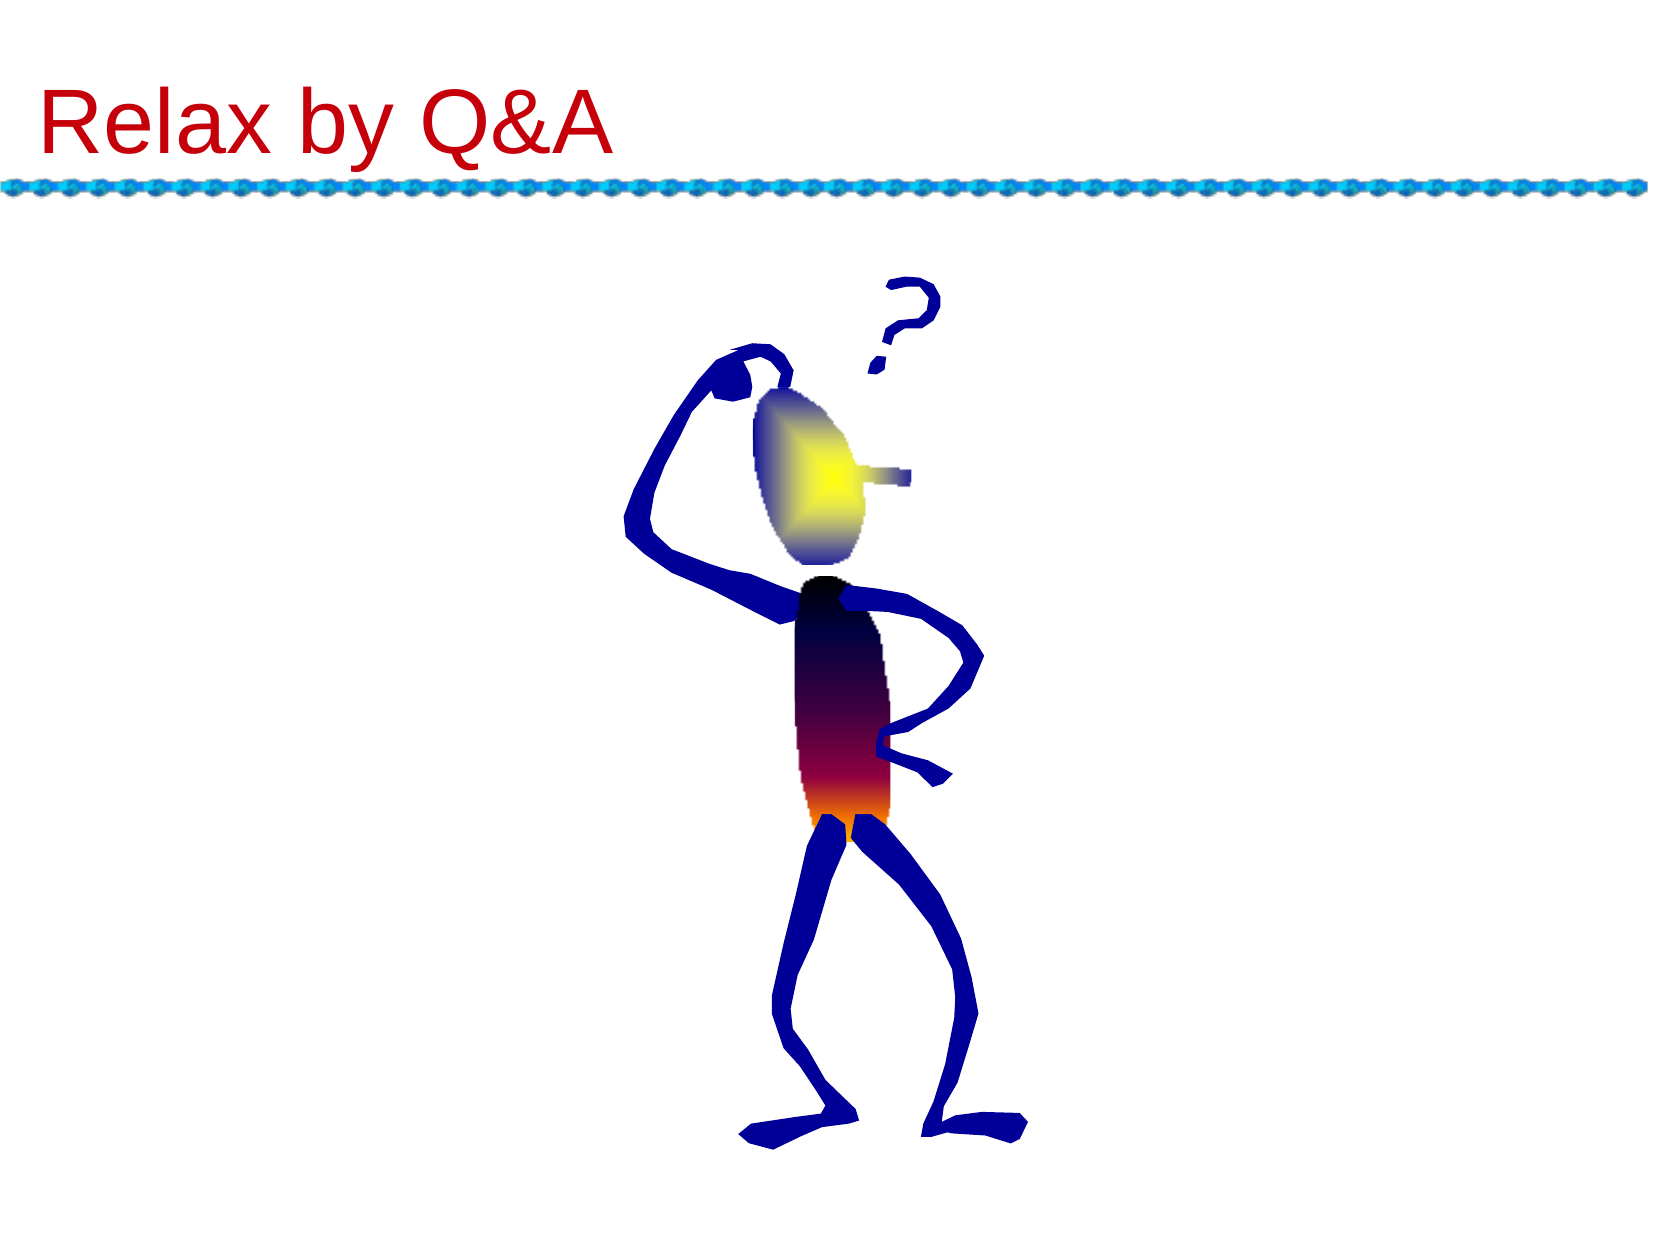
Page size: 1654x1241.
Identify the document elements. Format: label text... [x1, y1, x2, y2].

picture [0, 178, 37, 199]
picture [620, 273, 1030, 1151]
title Relax by Q&A [37, 37, 1651, 208]
